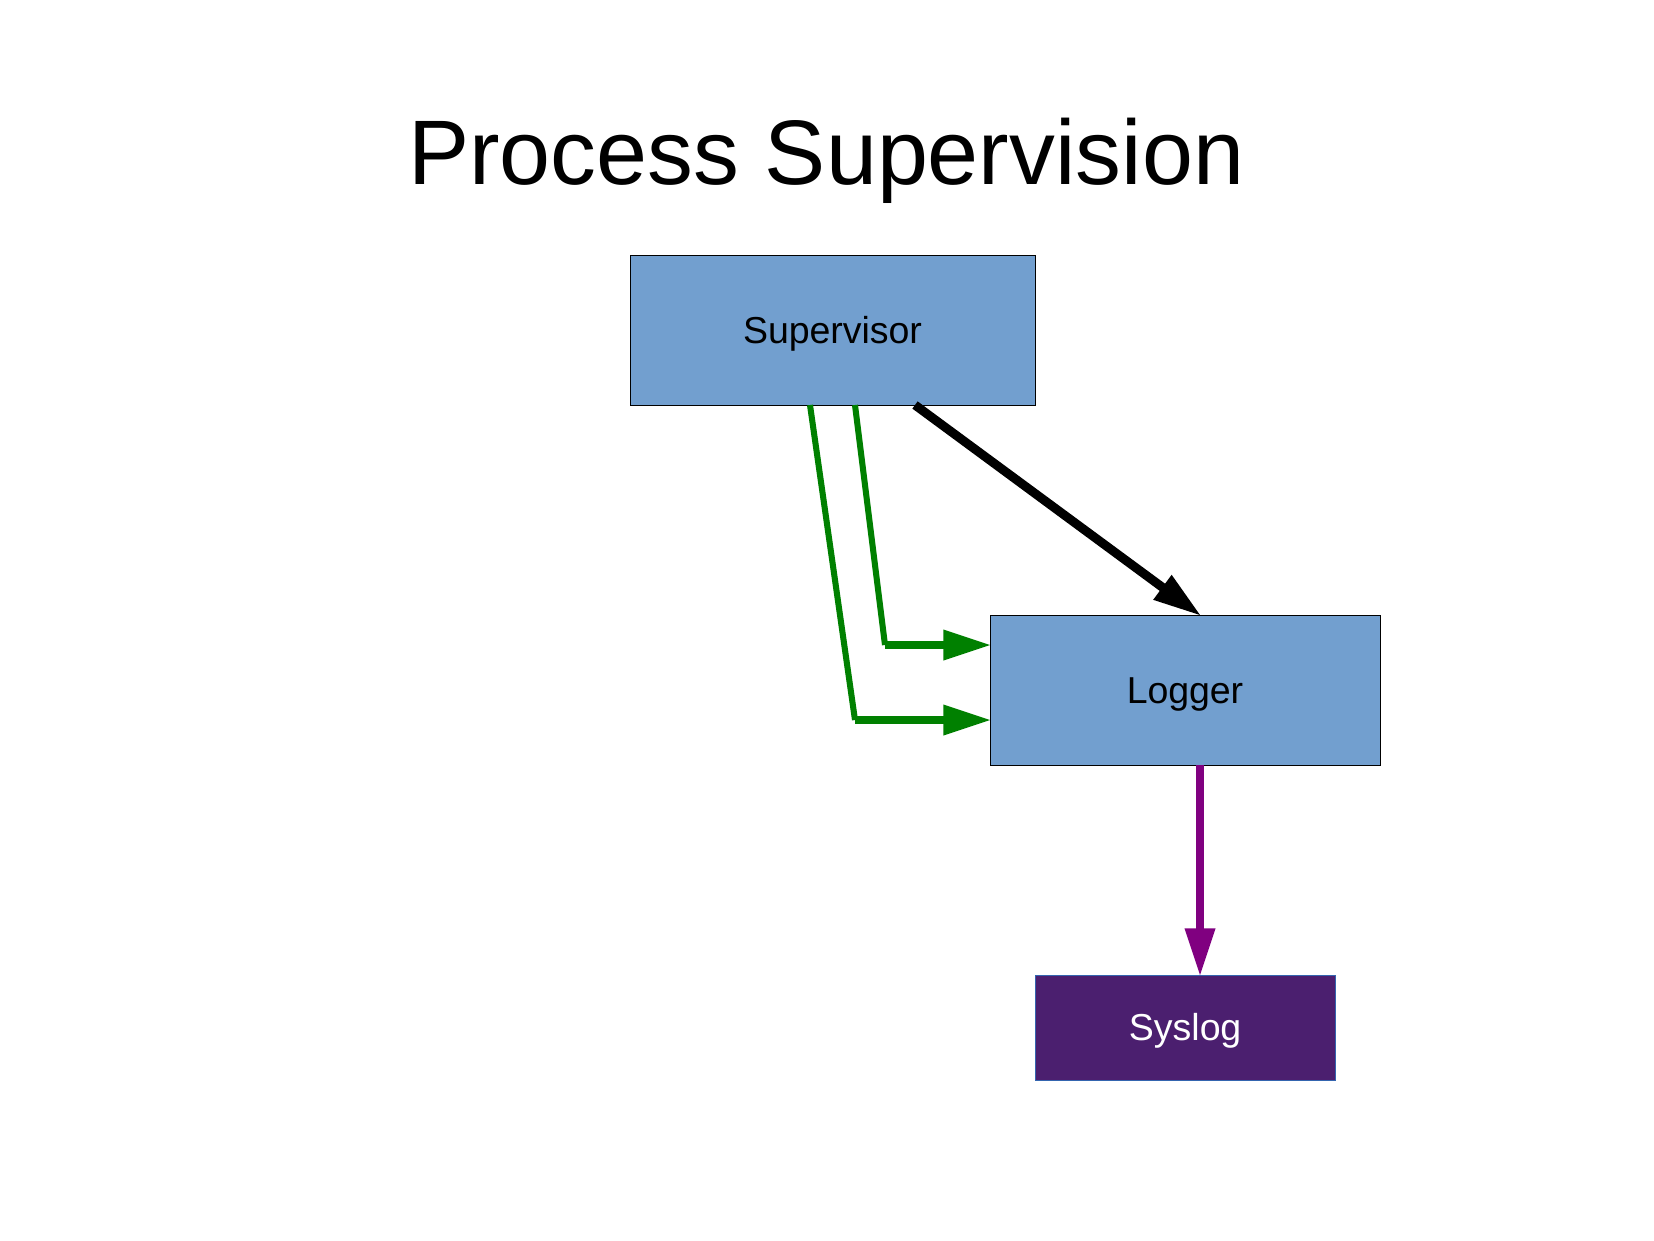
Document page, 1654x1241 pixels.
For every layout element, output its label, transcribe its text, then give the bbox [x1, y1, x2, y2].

text_box Supervisor [630, 257, 1036, 406]
title Process Supervision [82, 49, 1571, 257]
text_box Logger [990, 615, 1381, 766]
text_box Syslog [1035, 975, 1336, 1081]
